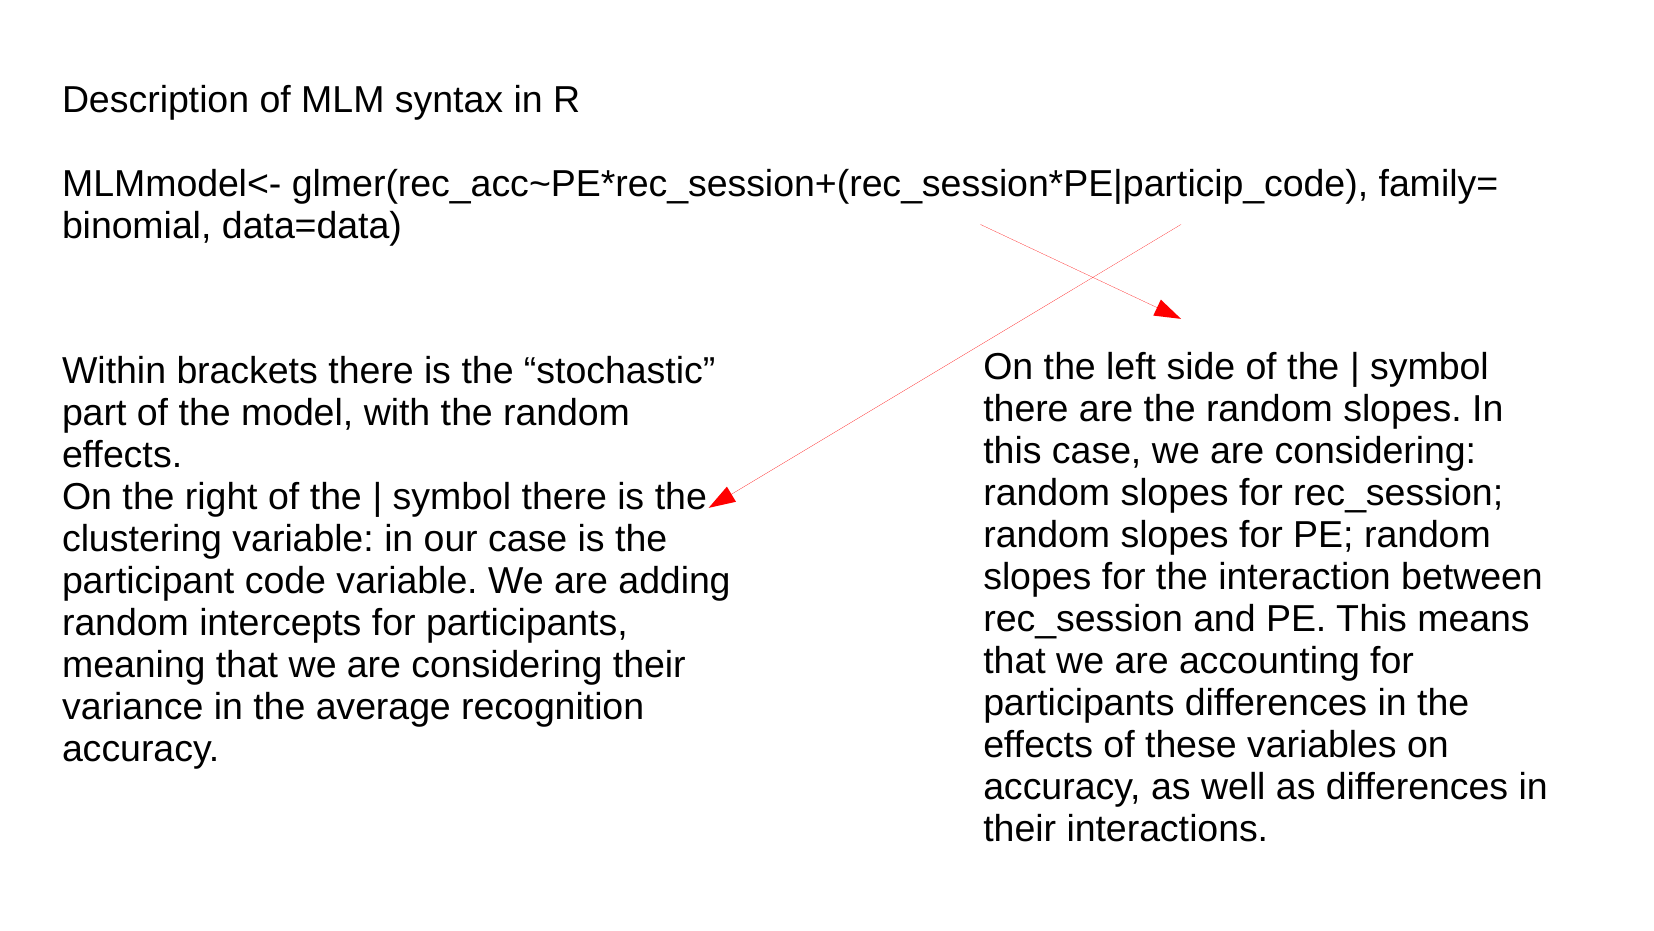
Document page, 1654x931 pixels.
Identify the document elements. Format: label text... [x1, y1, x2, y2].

text_box Description of MLM syntax in R MLMmodel<- glmer(rec_acc~PE*rec_session+(rec_session*PE|particip_code), family= binomial, data=data) [47, 70, 1607, 254]
text_box Within brackets there is the “stochastic” part of the model, with the random effects. On the right of the | symbol there is the clustering variable: in our case is the participant code variable. We are adding random intercepts for participants, meaning that we are considering their variance in the average recognition accuracy. [47, 342, 768, 820]
text_box On the left side of the | symbol there are the random slopes. In this case, we are considering: random slopes for rec_session; random slopes for PE; random slopes for the interaction between rec_session and PE. This means that we are accounting for participants differences in the effects of these variables on accuracy, as well as differences in their interactions. [968, 338, 1583, 857]
